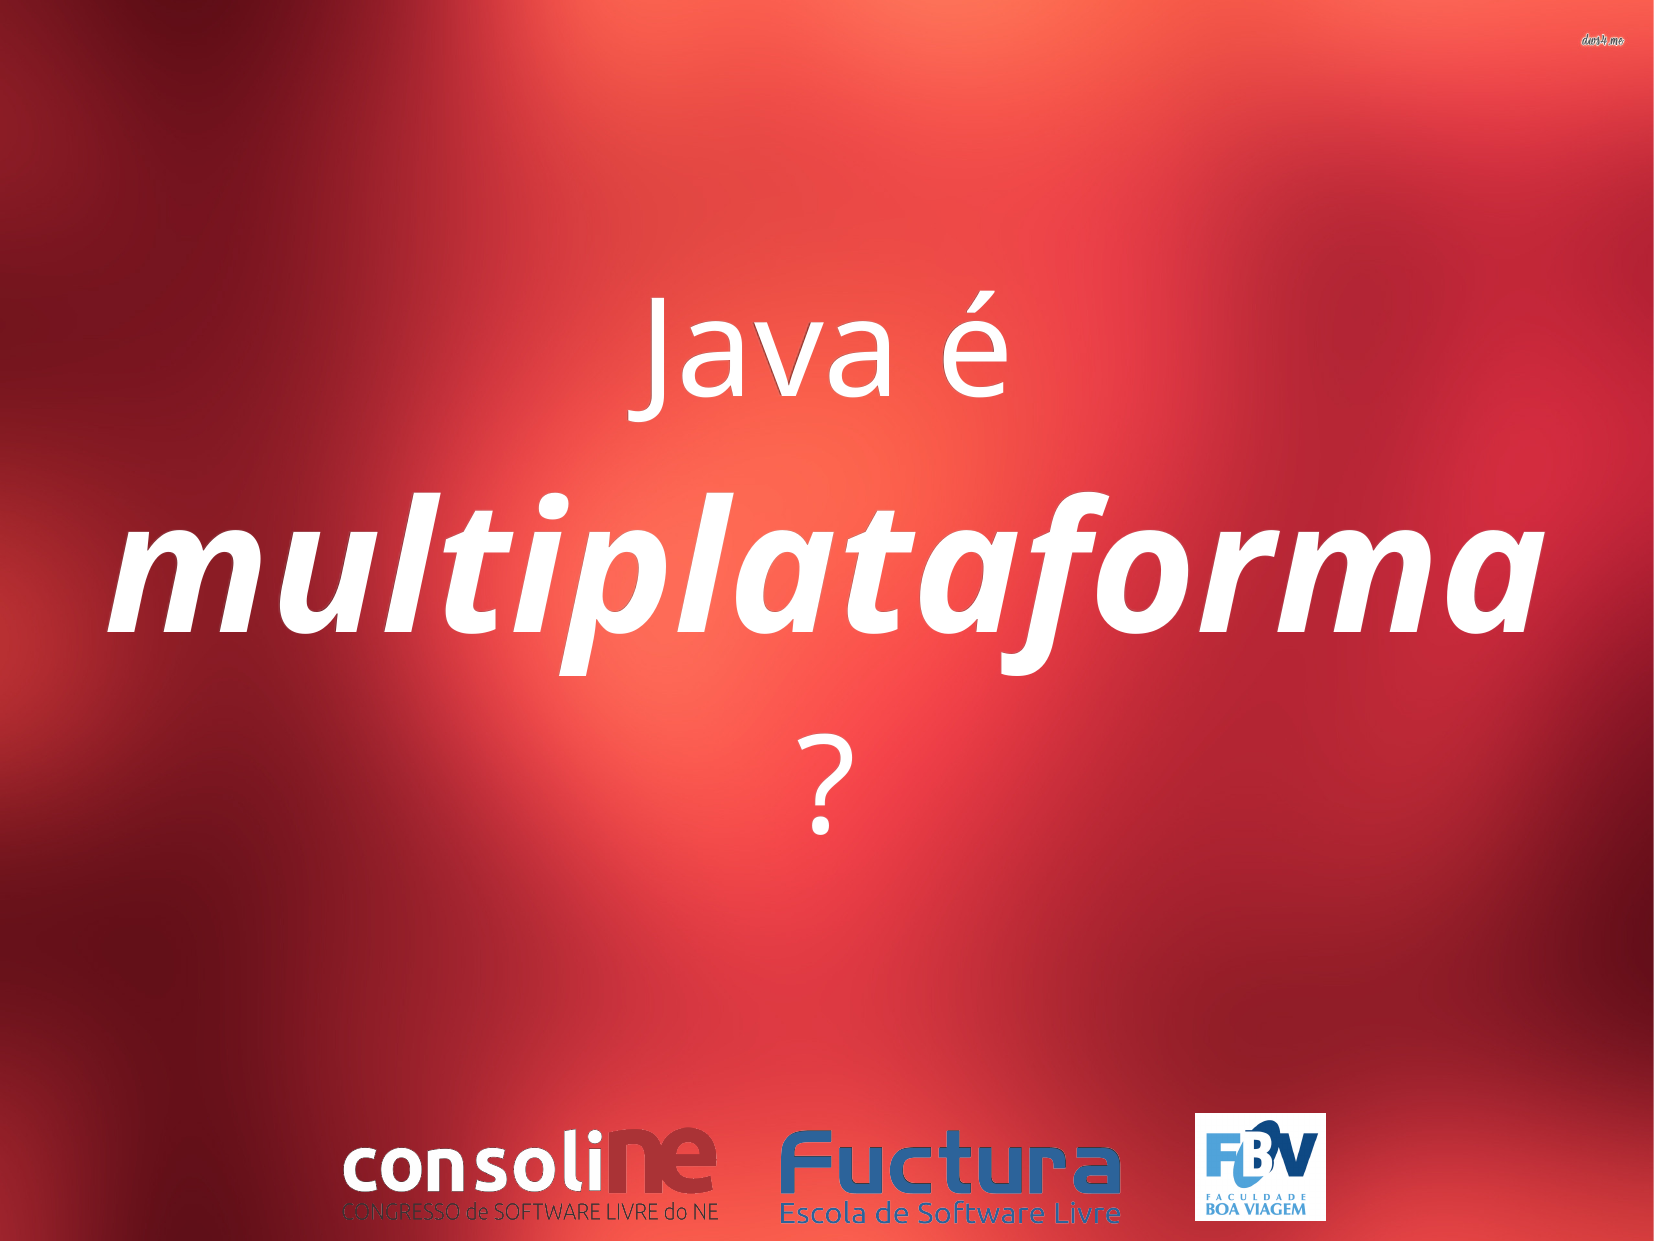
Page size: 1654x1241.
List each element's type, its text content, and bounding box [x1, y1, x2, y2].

title Java é multiplataforma ? [82, 304, 1571, 819]
picture [0, 0, 1654, 1241]
